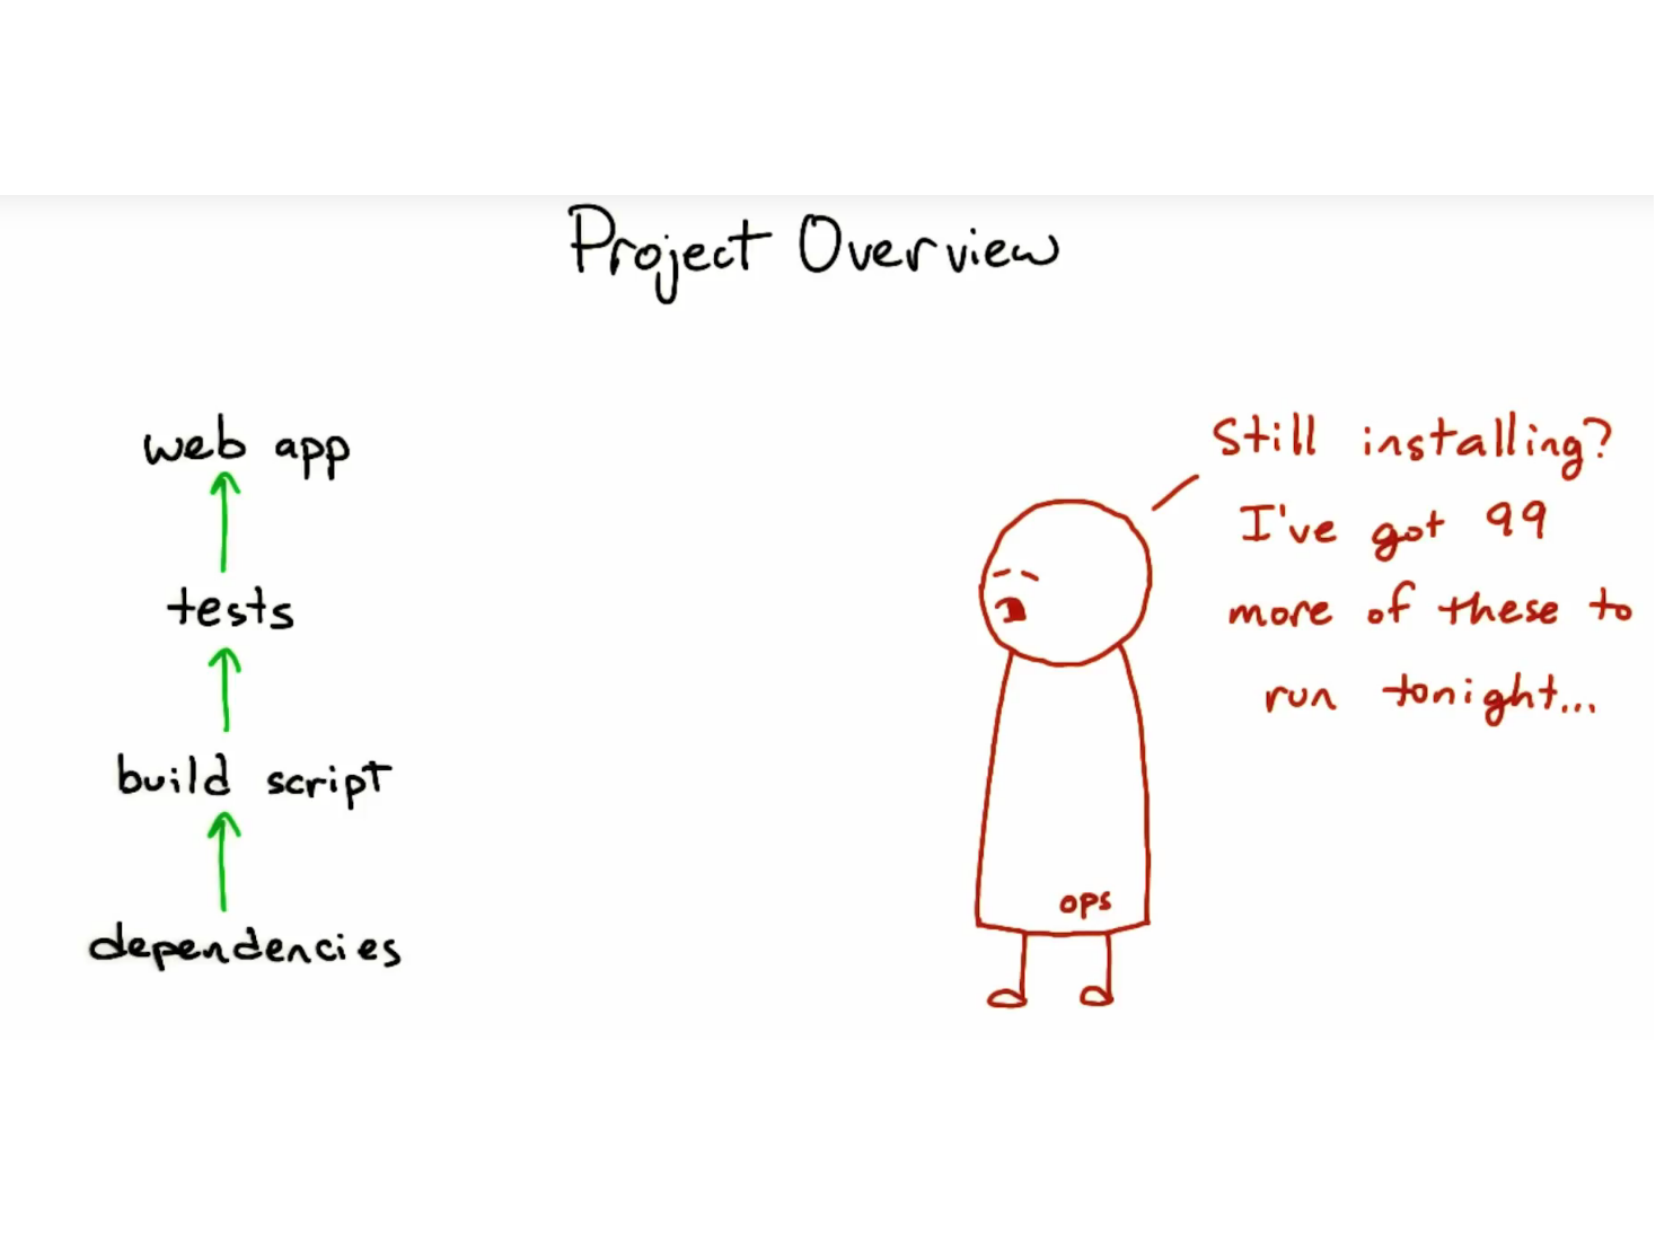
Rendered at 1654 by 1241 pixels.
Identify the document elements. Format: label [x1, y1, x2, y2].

picture [0, 195, 1654, 1040]
